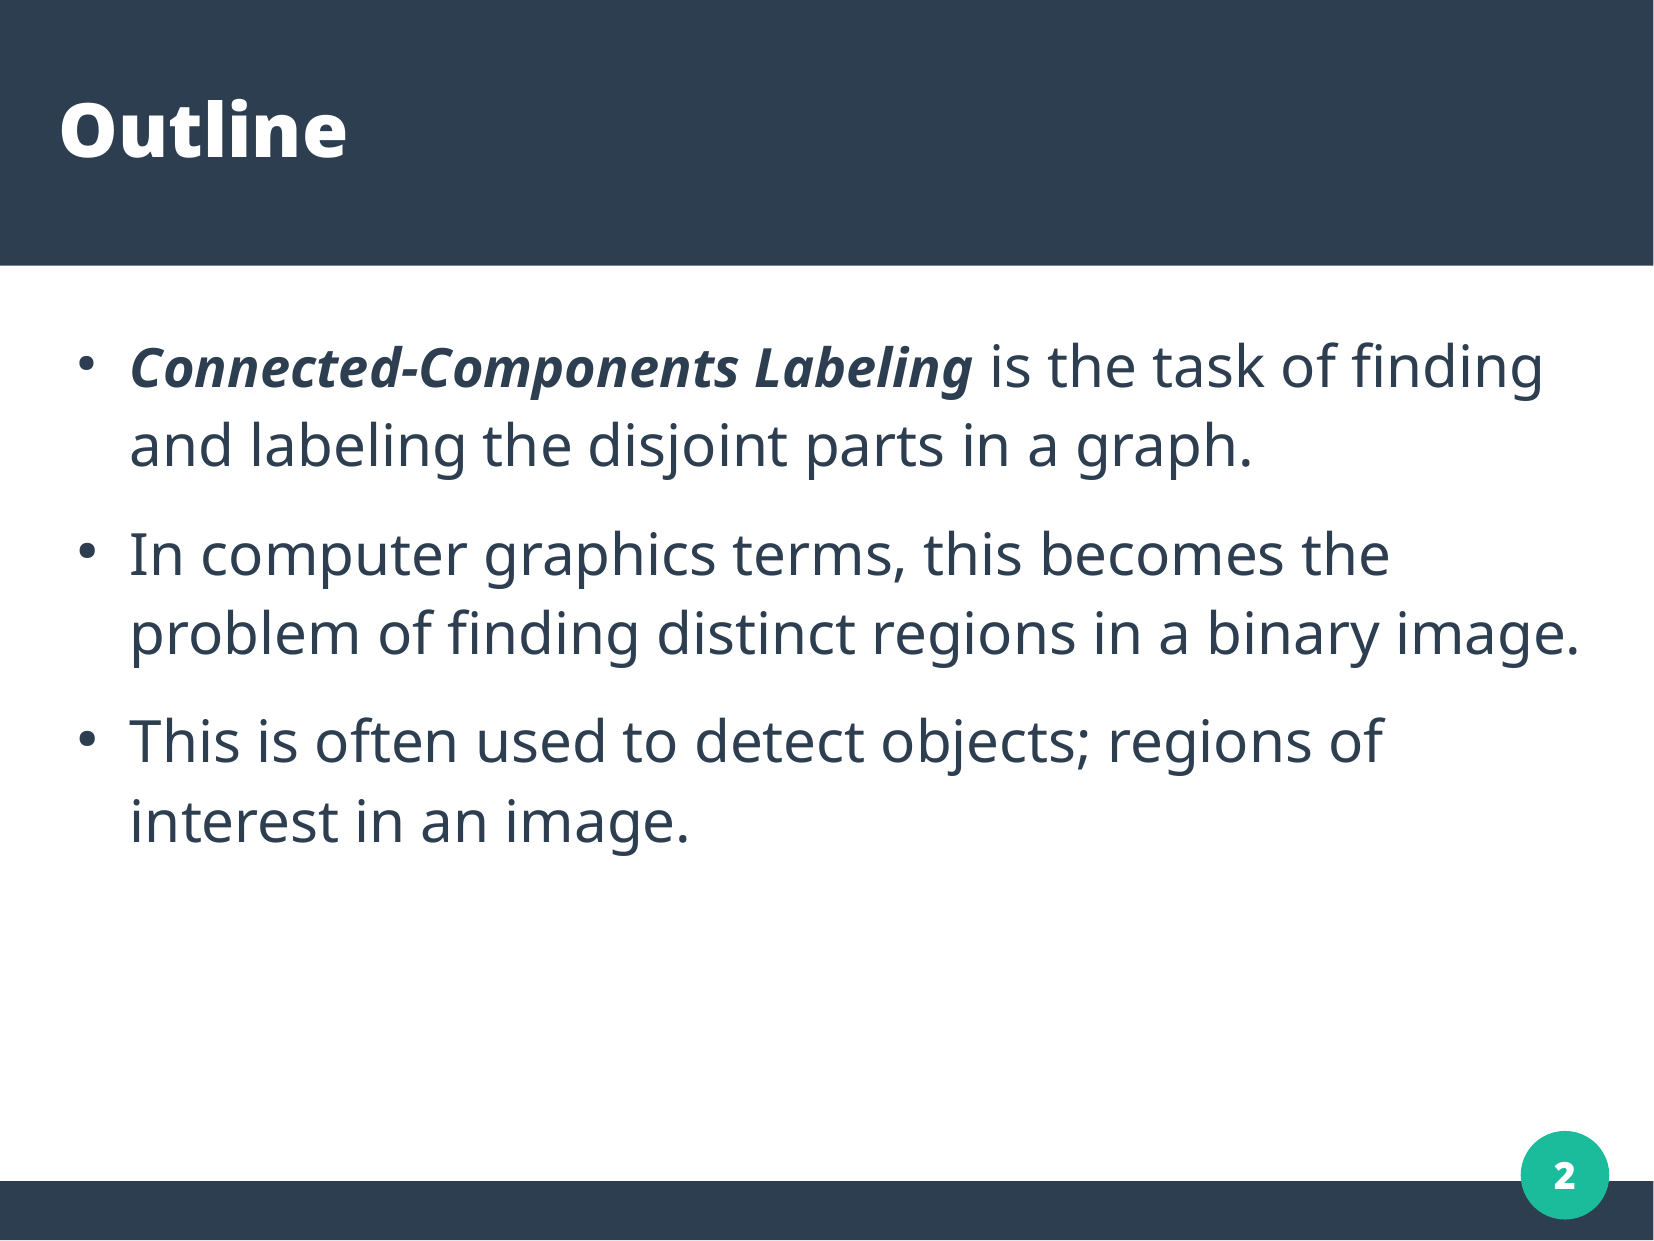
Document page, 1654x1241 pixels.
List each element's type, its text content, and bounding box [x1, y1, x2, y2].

list Connected-Components Labeling is the task of finding and labeling the disjoint parts in a graph. In computer graphics terms, this becomes the problem of finding distinct regions in a binary image. This is often used to detect objects; regions of interest in an image. [59, 324, 1595, 1152]
title Outline [59, 49, 1595, 207]
